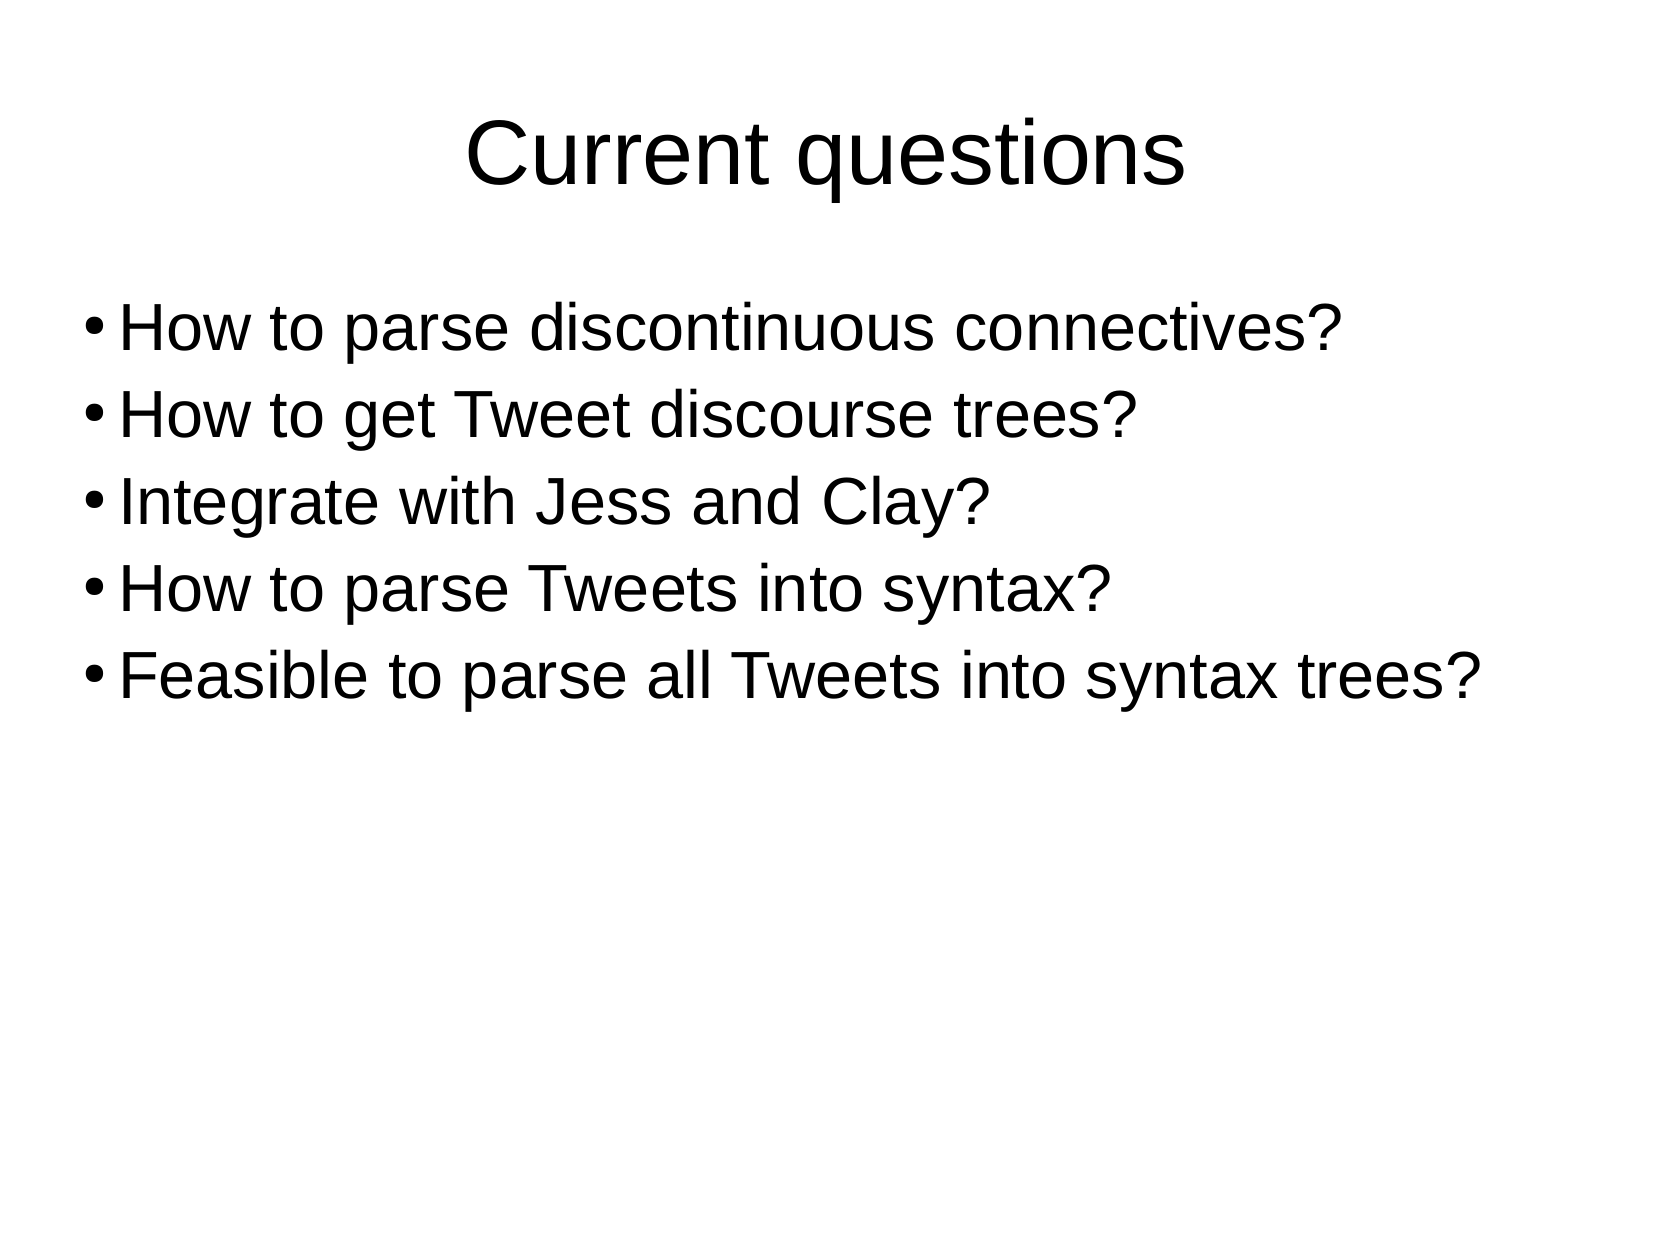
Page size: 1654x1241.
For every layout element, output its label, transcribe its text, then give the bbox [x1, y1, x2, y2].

subtitle How to parse discontinuous connectives? How to get Tweet discourse trees? Integrate with Jess and Clay? How to parse Tweets into syntax? Feasible to parse all Tweets into syntax trees? [82, 290, 1571, 1010]
title Current questions [82, 49, 1571, 257]
